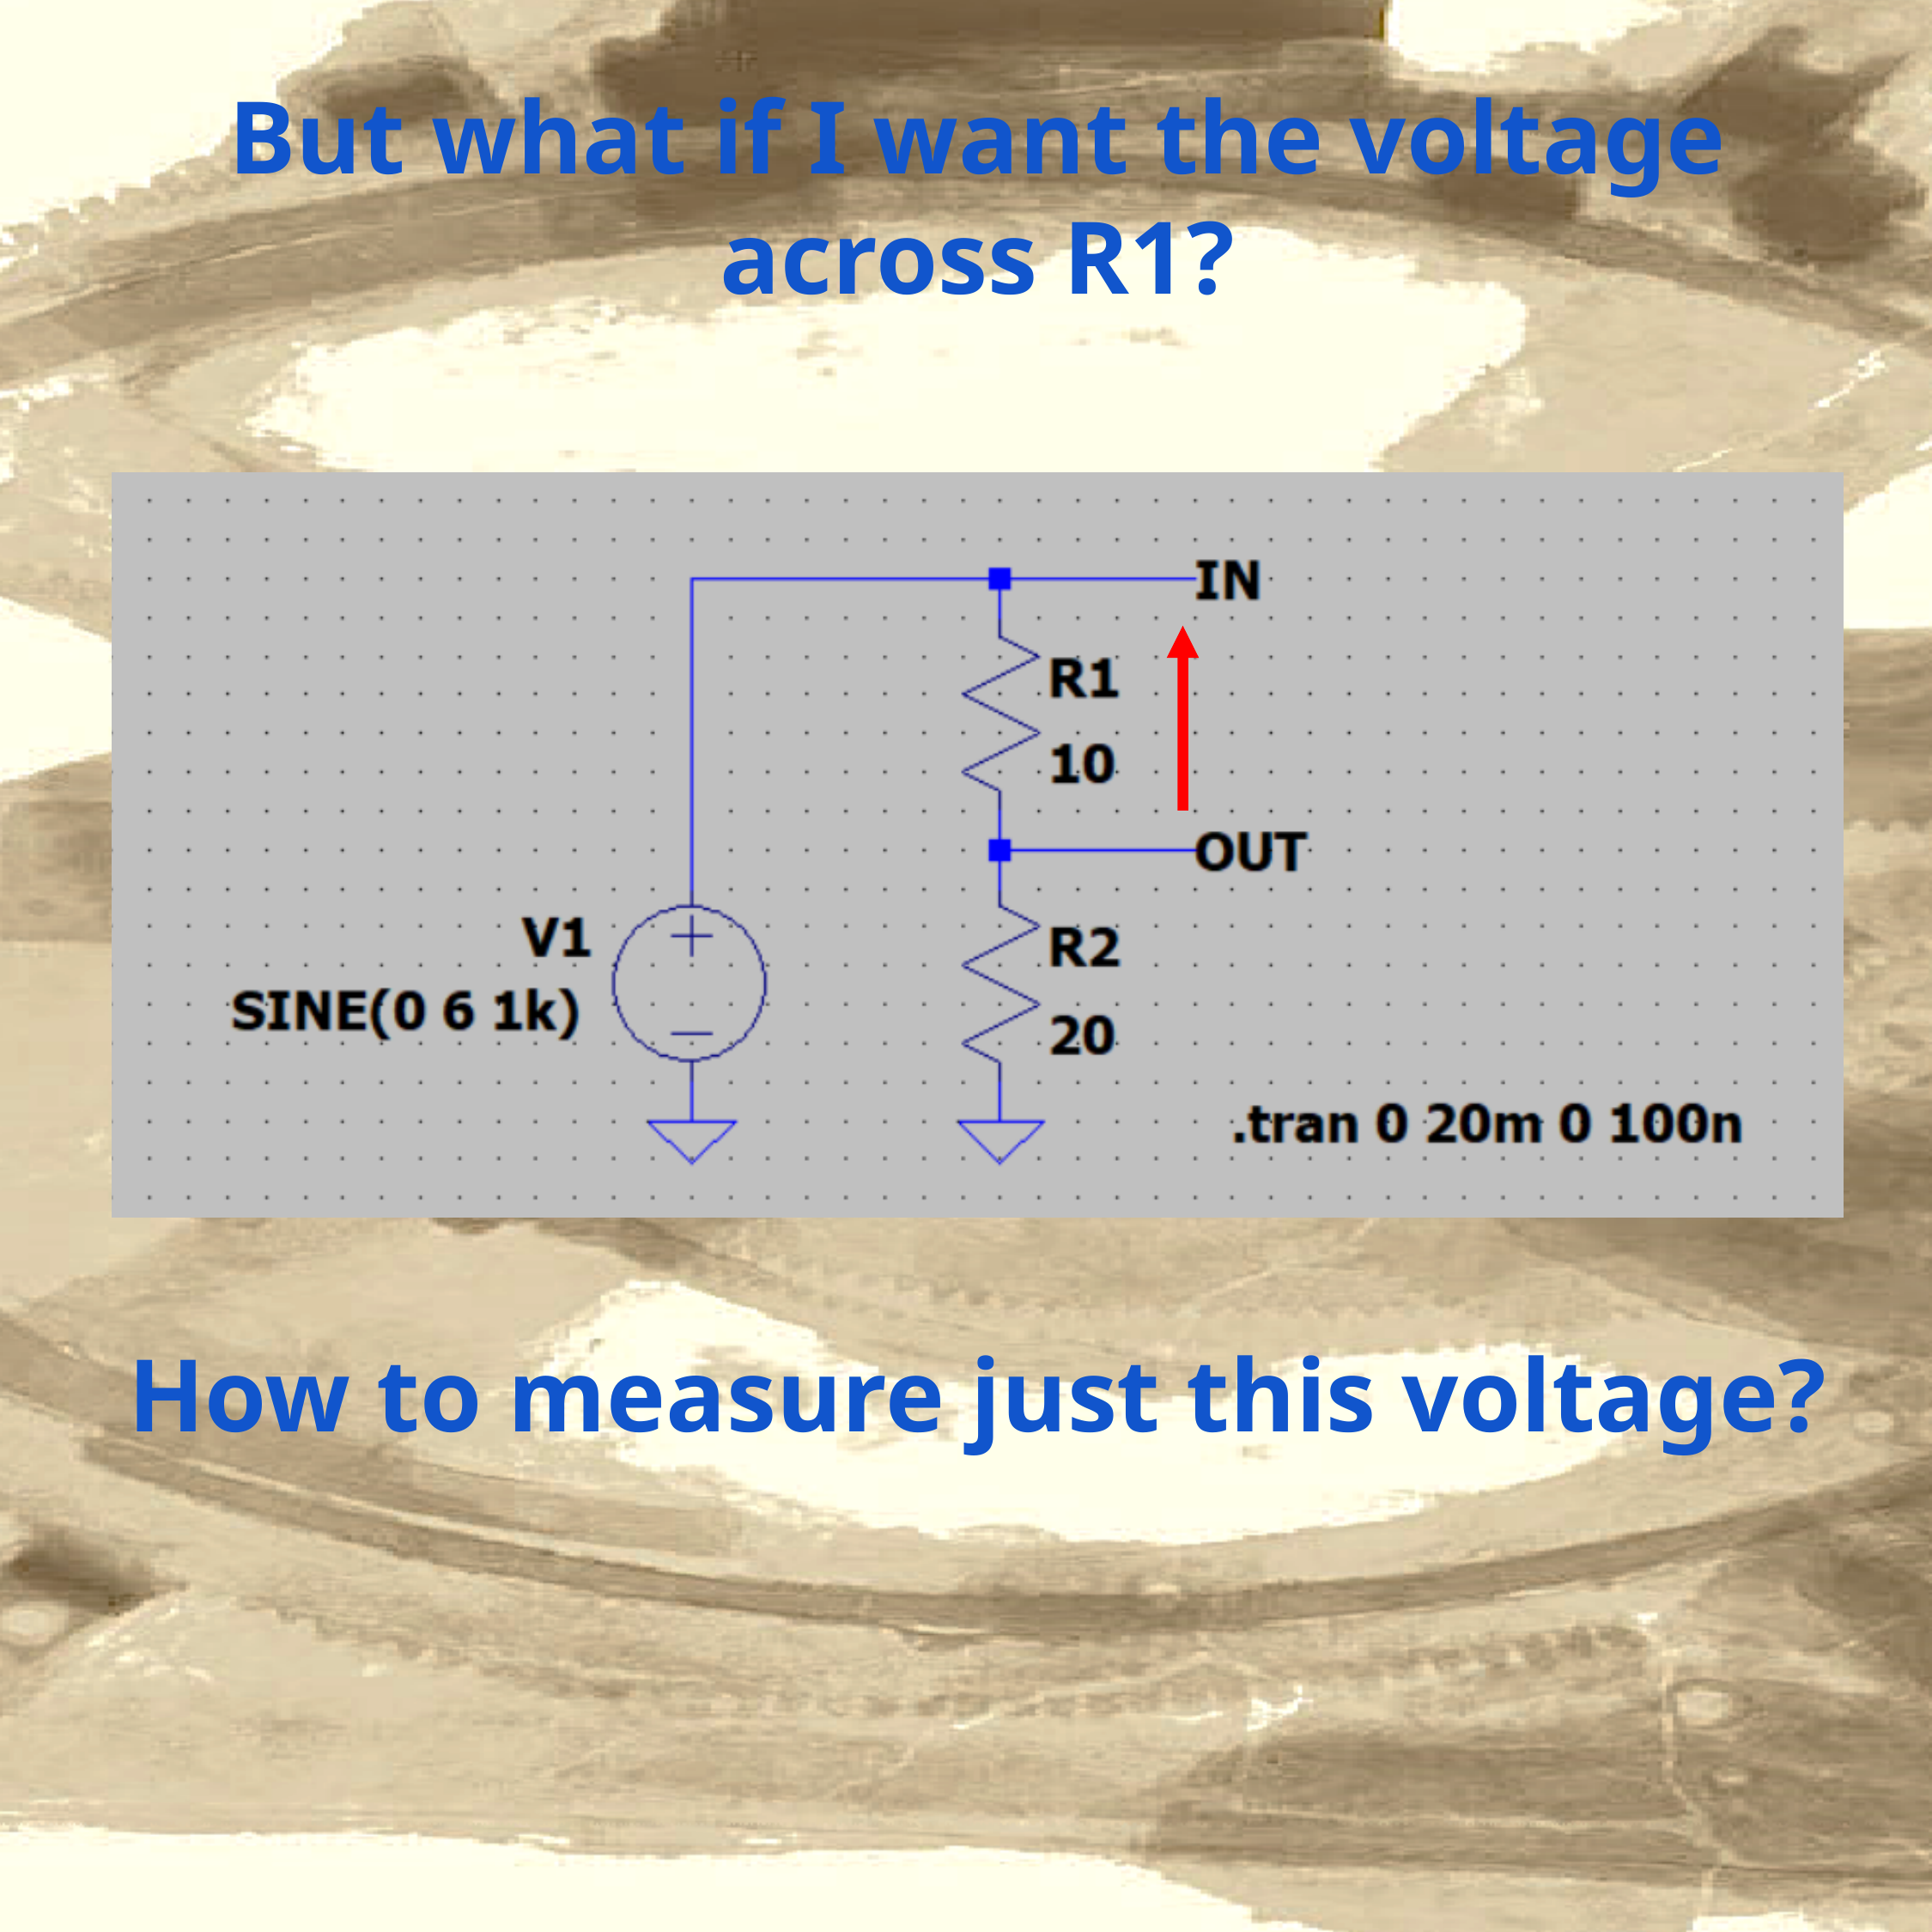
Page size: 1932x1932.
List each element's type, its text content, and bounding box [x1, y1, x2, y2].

picture [0, 0, 1932, 1932]
text_box How to measure just this voltage? [71, 1318, 1884, 1655]
text_box But what if I want the voltage across R1? [71, 60, 1884, 372]
